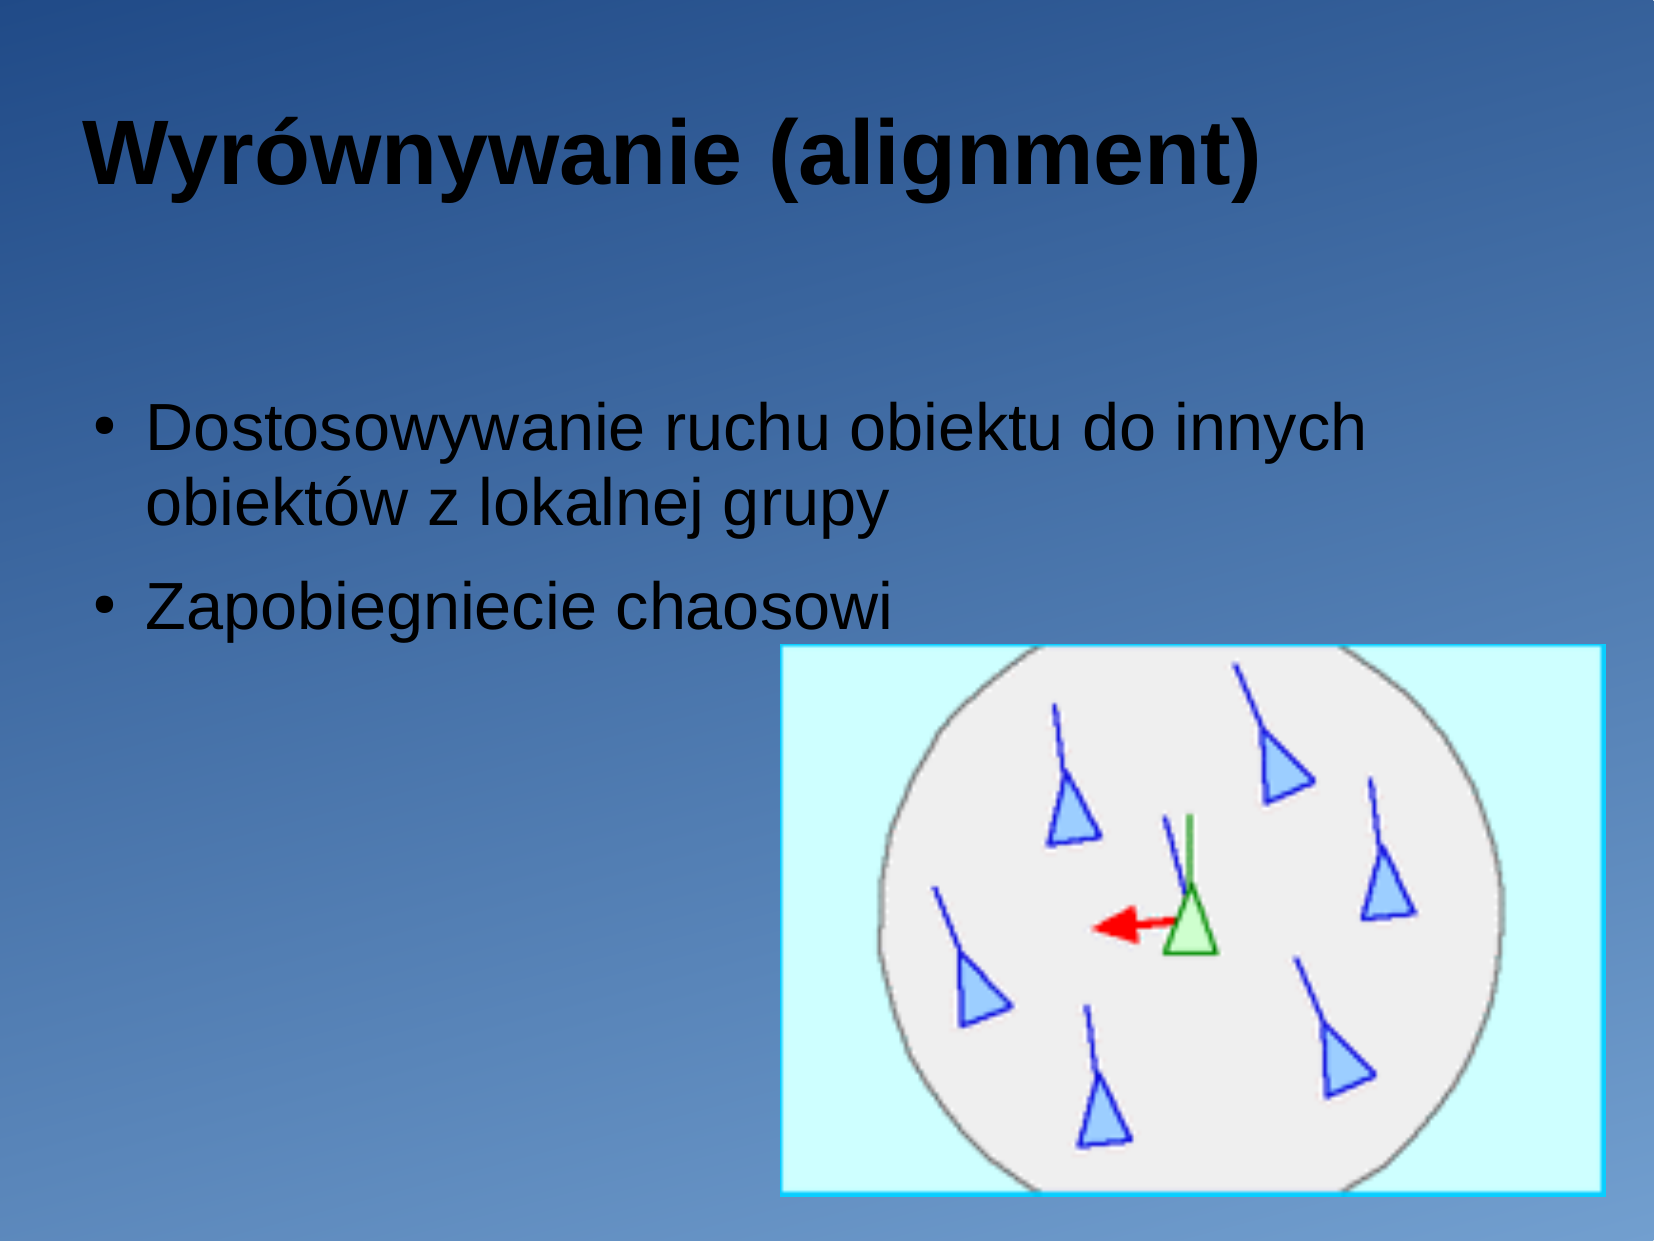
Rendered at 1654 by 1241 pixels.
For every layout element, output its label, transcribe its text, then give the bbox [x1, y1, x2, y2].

list Dostosowywanie ruchu obiektu do innych obiektów z lokalnej grupy Zapobiegniecie chaosowi [75, 390, 1564, 1110]
picture [782, 646, 1601, 1192]
title Wyrównywanie (alignment) [82, 49, 1571, 257]
